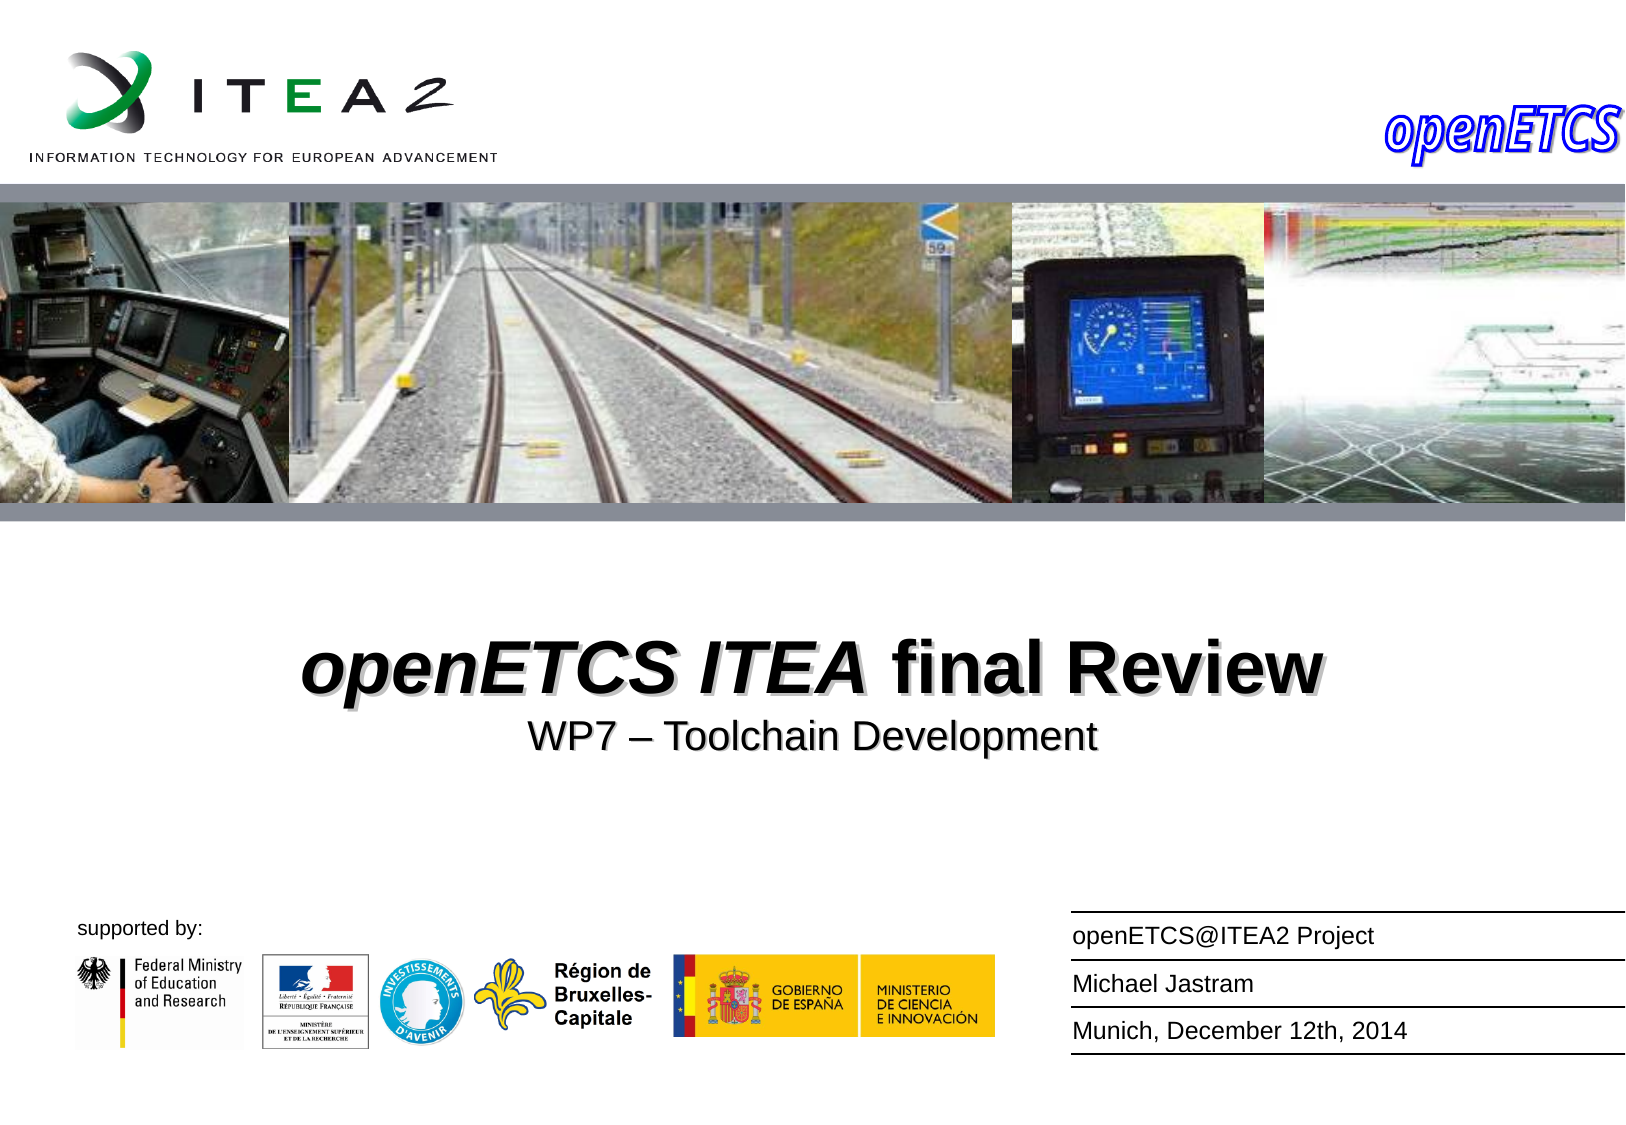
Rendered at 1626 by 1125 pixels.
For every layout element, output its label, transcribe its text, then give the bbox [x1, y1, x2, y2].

picture [673, 954, 995, 1037]
text_box openETCS@ITEA2 Project [1072, 916, 1626, 953]
picture [30, 51, 497, 162]
title openETCS ITEA final Review WP7 – Toolchain Development [32, 599, 1593, 982]
picture [75, 956, 244, 1050]
text_box supported by: [62, 907, 228, 948]
text_box Michael Jastram [1072, 964, 1625, 1000]
text_box [0, 503, 1625, 522]
text_box [0, 184, 1625, 203]
picture [0, 198, 1626, 513]
picture [262, 954, 657, 1049]
text_box Munich, December 12th, 2014 [1072, 1011, 1626, 1047]
